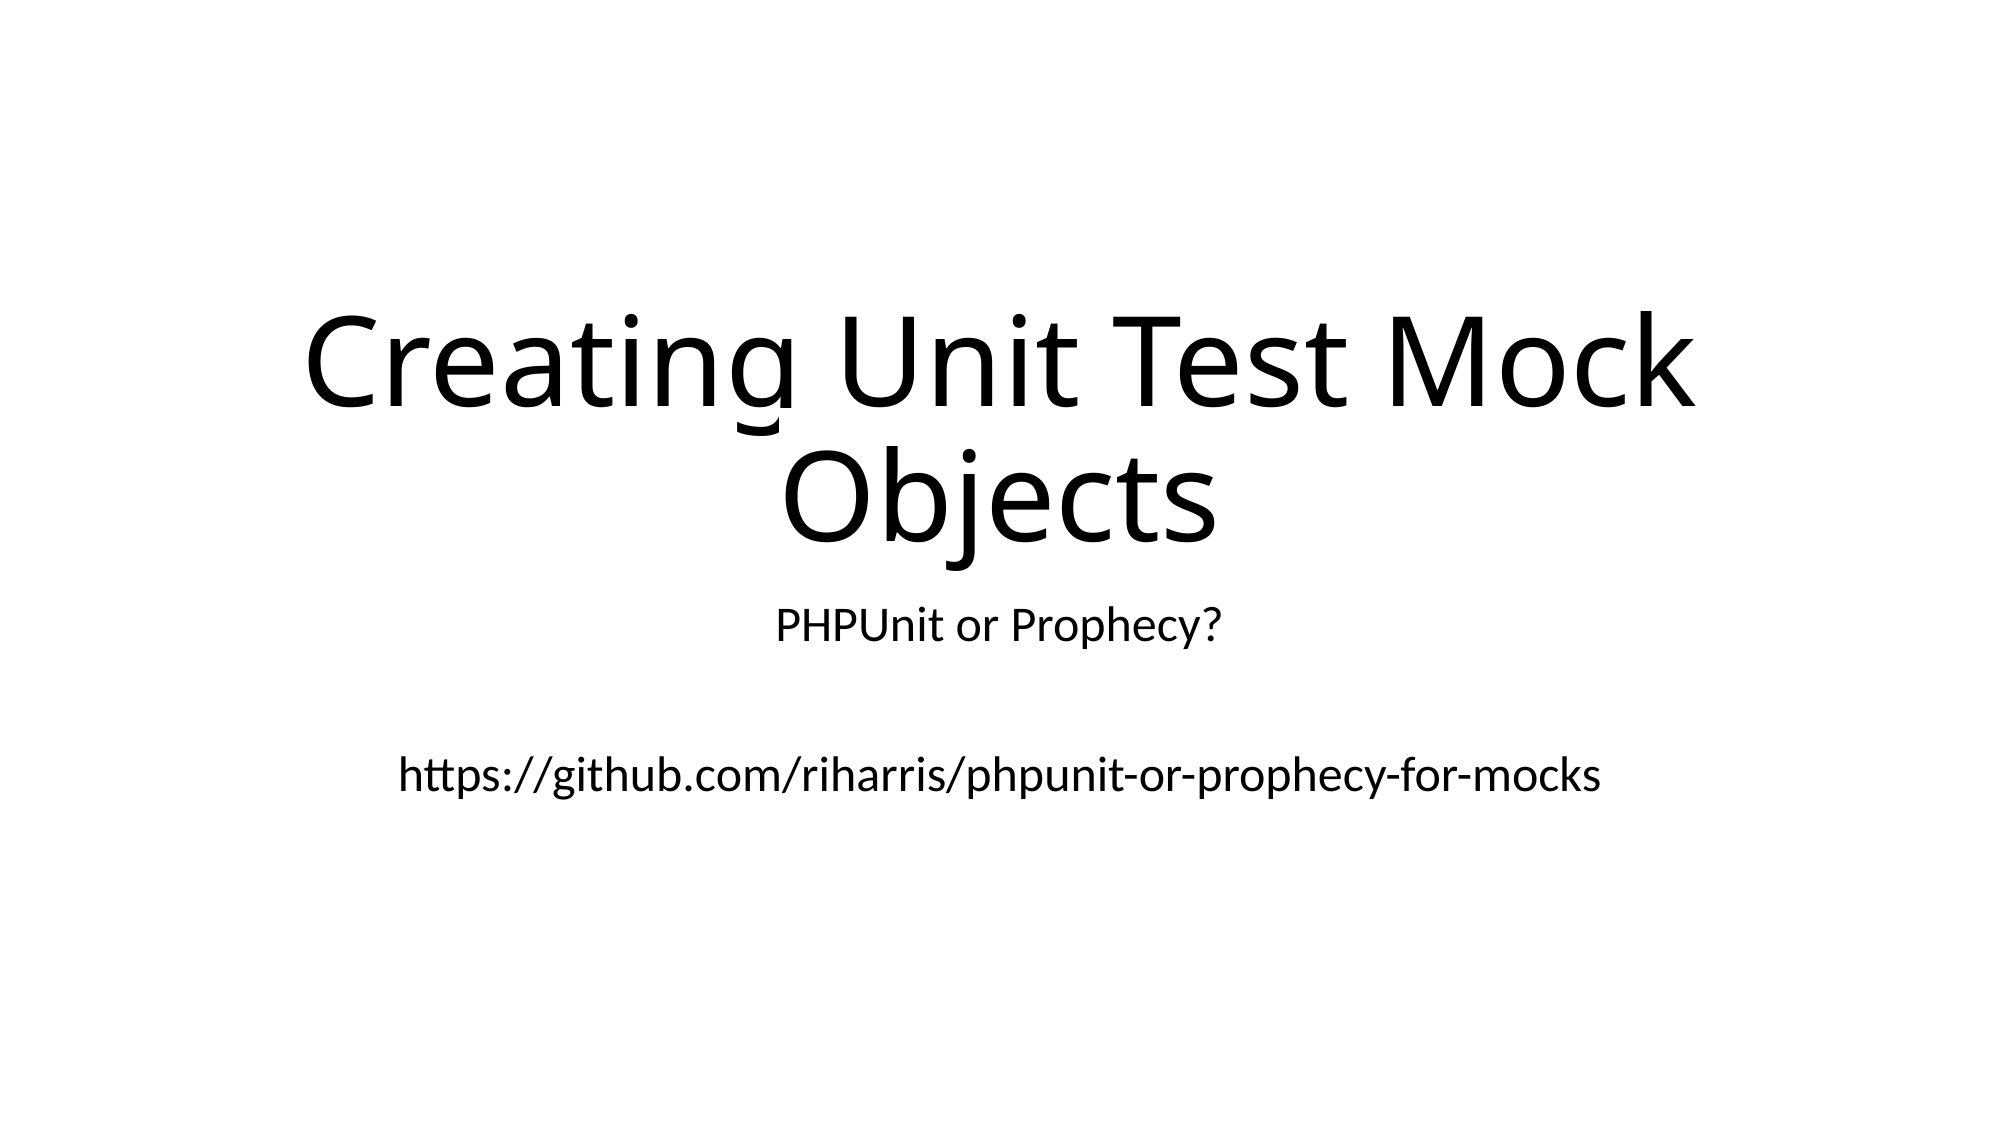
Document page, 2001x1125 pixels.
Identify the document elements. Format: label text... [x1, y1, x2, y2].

subtitle PHPUnit or Prophecy? https://github.com/riharris/phpunit-or-prophecy-for-mocks [249, 590, 1750, 863]
title Creating Unit Test Mock Objects [249, 184, 1750, 576]
